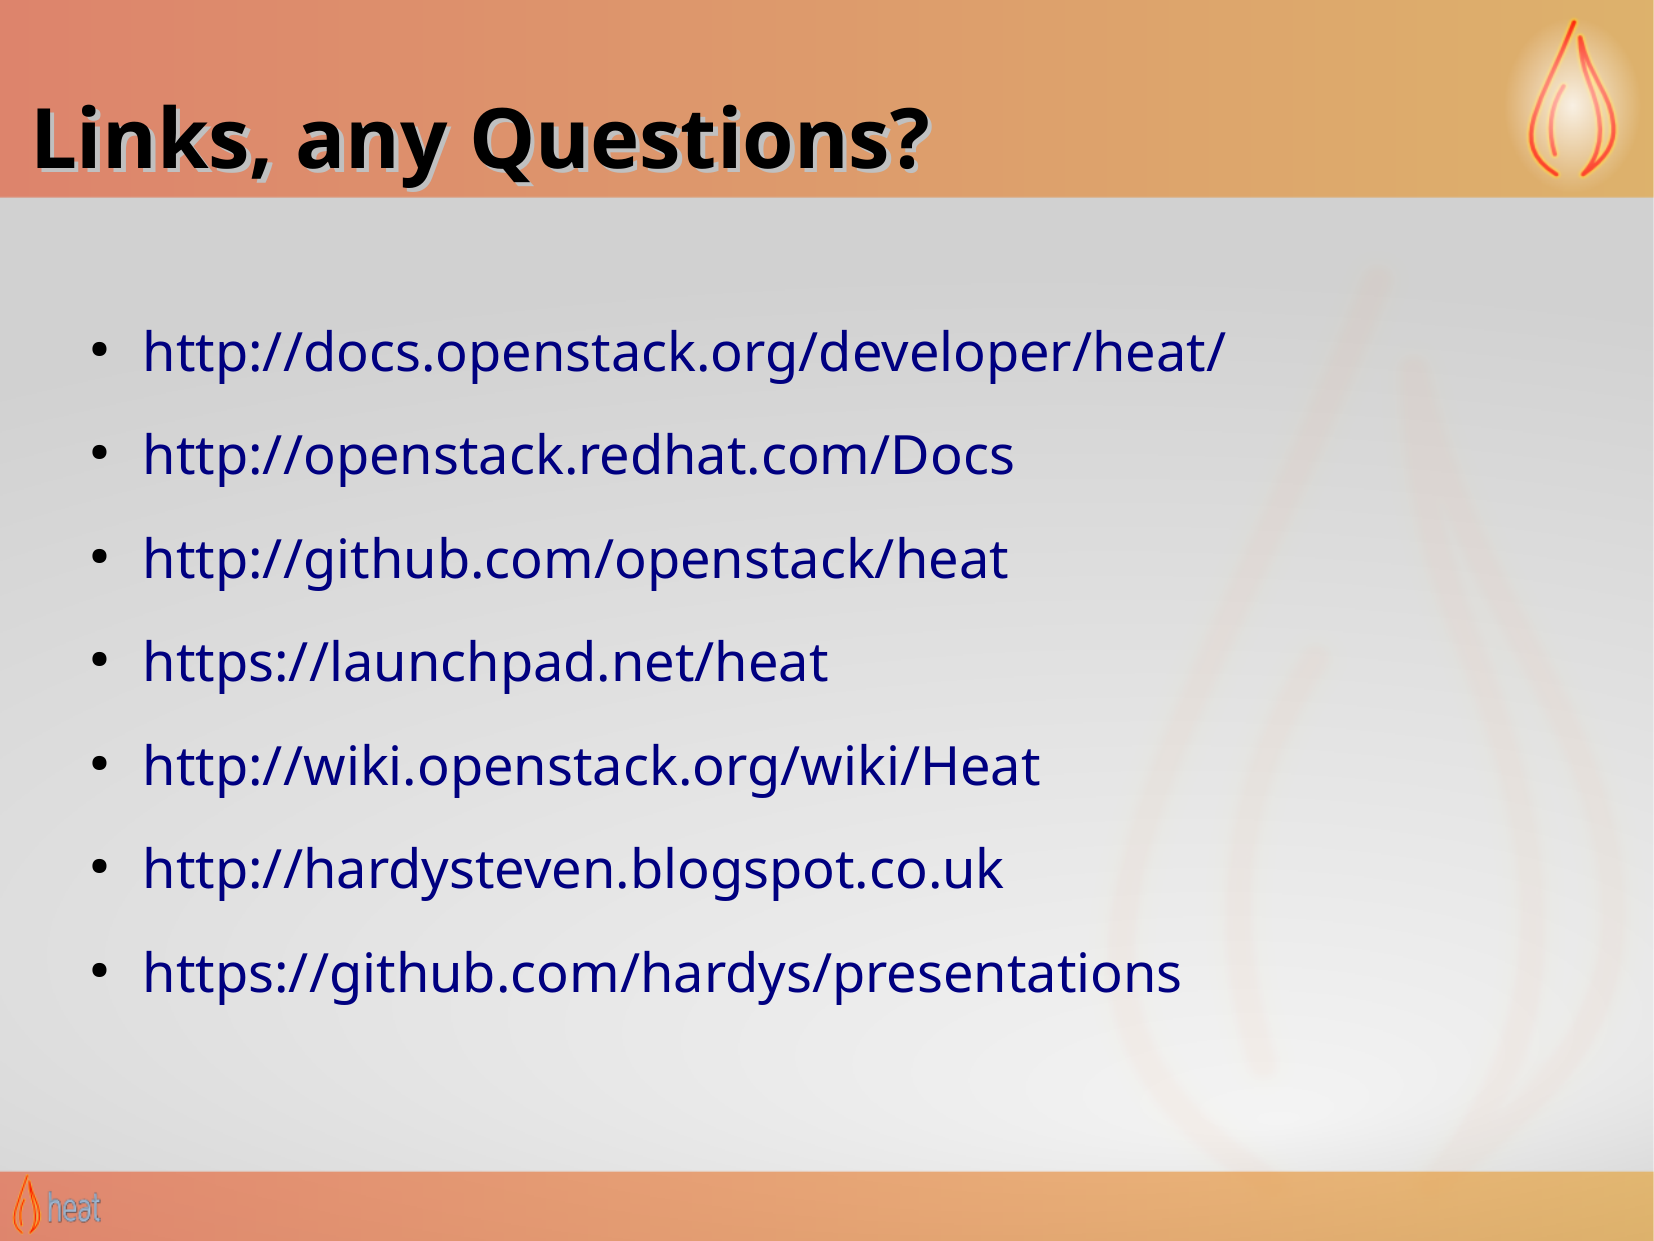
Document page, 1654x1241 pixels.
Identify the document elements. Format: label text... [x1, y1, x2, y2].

title Links, any Questions? [30, 23, 1606, 249]
picture [0, 0, 1654, 1241]
list http://docs.openstack.org/developer/heat/ http://openstack.redhat.com/Docs http://github.com/openstack/heat https://launchpad.net/heat http://wiki.openstack.org/wiki/Heat http://hardysteven.blogspot.co.uk https://github.com/hardys/presentations [71, 210, 1561, 1166]
